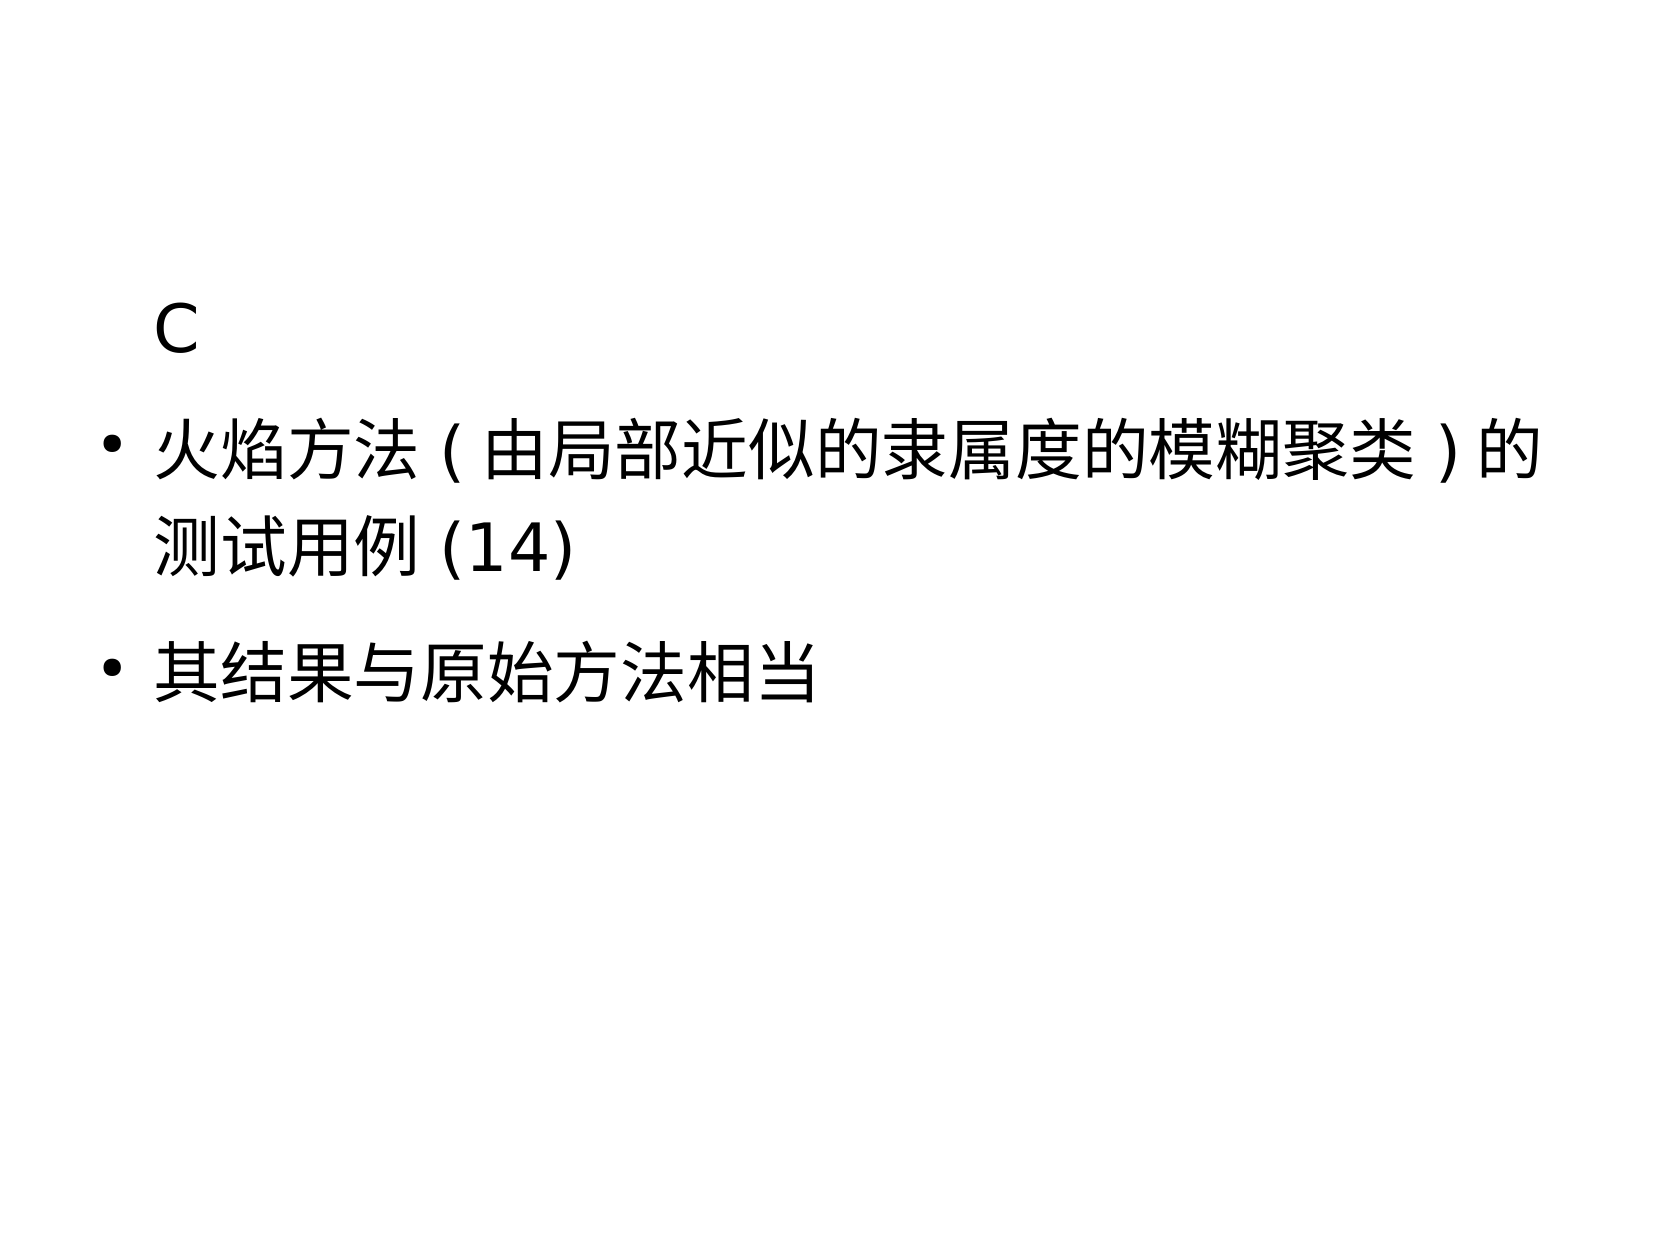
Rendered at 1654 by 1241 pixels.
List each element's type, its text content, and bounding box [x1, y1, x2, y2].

list C 火焰方法(由局部近似的隶属度的模糊聚类)的测试用例(14) 其结果与原始方法相当 [82, 290, 1571, 1010]
